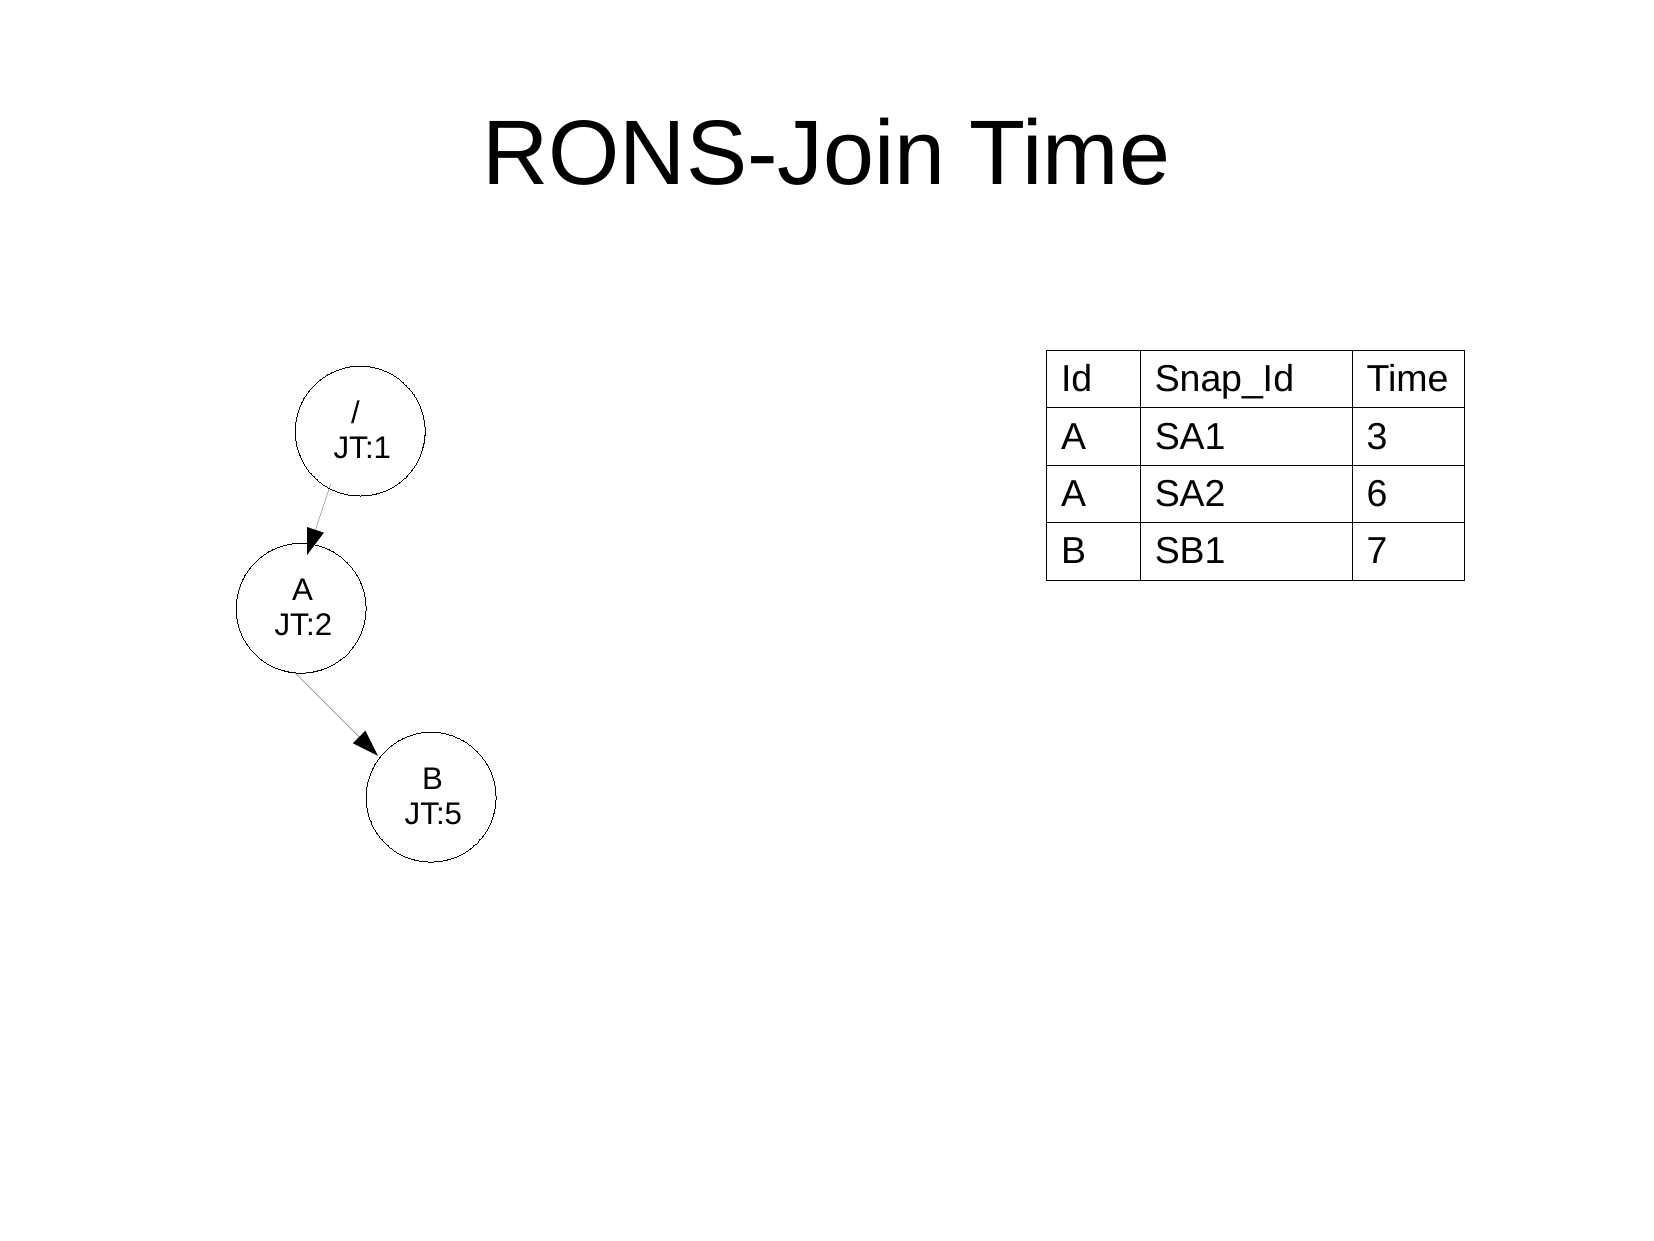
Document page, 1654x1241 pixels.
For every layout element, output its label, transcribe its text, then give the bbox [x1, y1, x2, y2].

table_header Id [1047, 351, 1140, 407]
table_cell A [1047, 466, 1140, 522]
table_cell A [1047, 408, 1140, 465]
table_cell 7 [1353, 523, 1464, 580]
text_box / JT:1 [318, 388, 414, 473]
table_header Time [1353, 351, 1464, 407]
table_cell SA1 [1141, 408, 1352, 465]
text_box A JT:2 [259, 565, 355, 650]
title RONS-Join Time [82, 49, 1571, 257]
table_cell 6 [1353, 466, 1464, 522]
table_header Snap_Id [1141, 351, 1352, 407]
table_cell SB1 [1141, 523, 1352, 580]
table_cell SA2 [1141, 466, 1352, 522]
text_box B JT:5 [389, 754, 485, 839]
table_cell 3 [1353, 408, 1464, 465]
table_cell B [1047, 523, 1140, 580]
